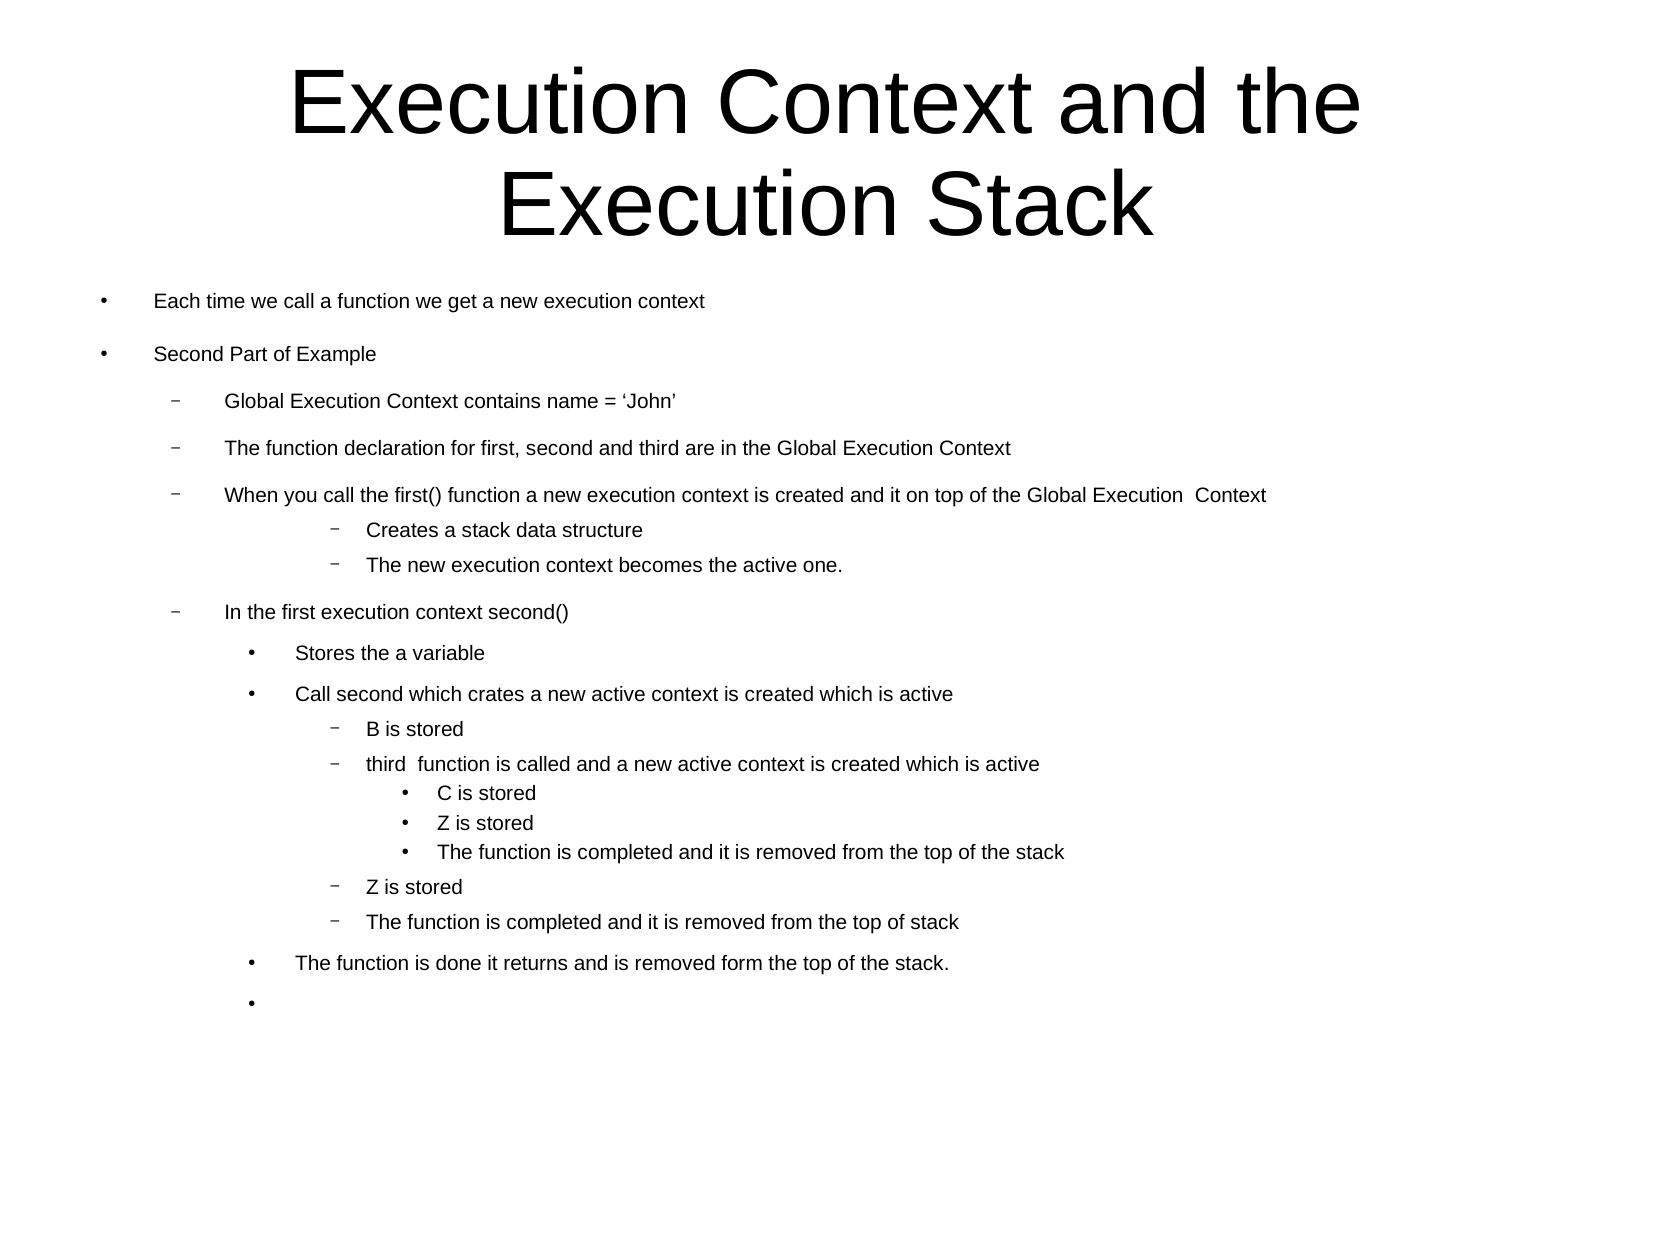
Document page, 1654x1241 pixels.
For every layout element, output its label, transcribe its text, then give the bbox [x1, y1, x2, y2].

title Execution Context and the Execution Stack [82, 49, 1571, 257]
list Each time we call a function we get a new execution context Second Part of Example Global Execution Context contains name = ‘John’ The function declaration for first, second and third are in the Global Execution Context When you call the first() function a new execution context is created and it on top of the Global Execution Context Creates a stack data structure The new execution context becomes the active one. In the first execution context second() Stores the a variable Call second which crates a new active context is created which is active B is stored third function is called and a new active context is created which is active C is stored Z is stored The function is completed and it is removed from the top of the stack Z is stored The function is completed and it is removed from the top of stack The function is done it returns and is removed form the top of the stack. [82, 290, 1583, 1205]
